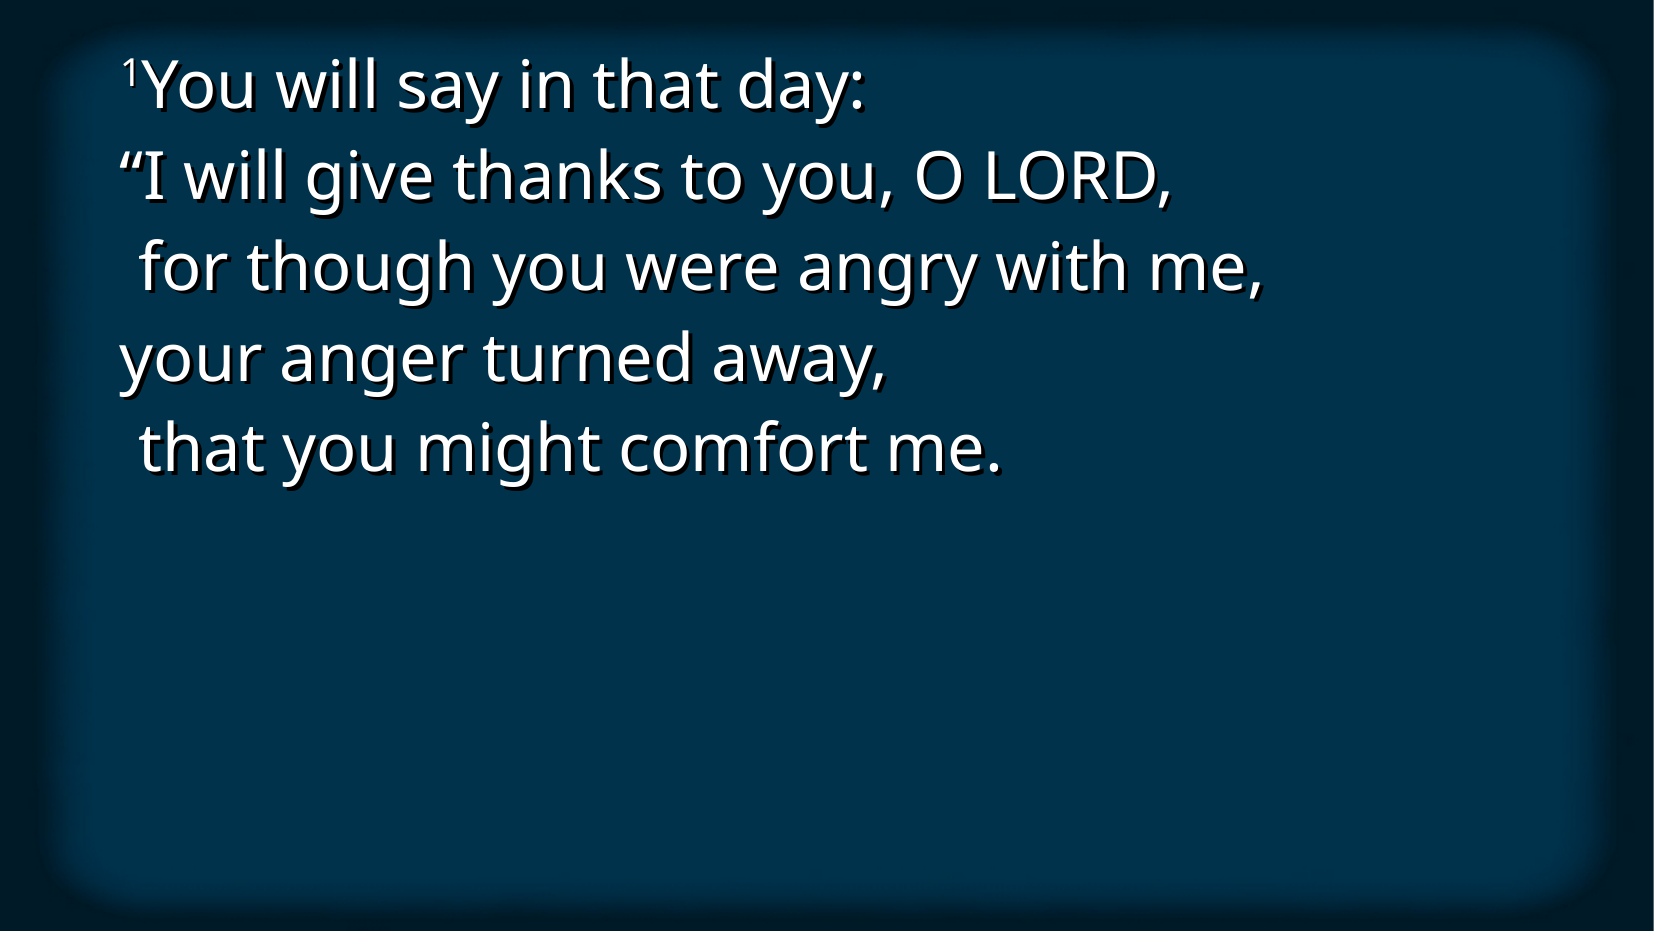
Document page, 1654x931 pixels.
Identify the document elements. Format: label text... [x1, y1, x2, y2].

picture [0, 0, 1654, 931]
text_box 1You will say in that day: “I will give thanks to you, O LORD, for though you were angry with me, your anger turned away, that you might comfort me. [105, 30, 1561, 489]
